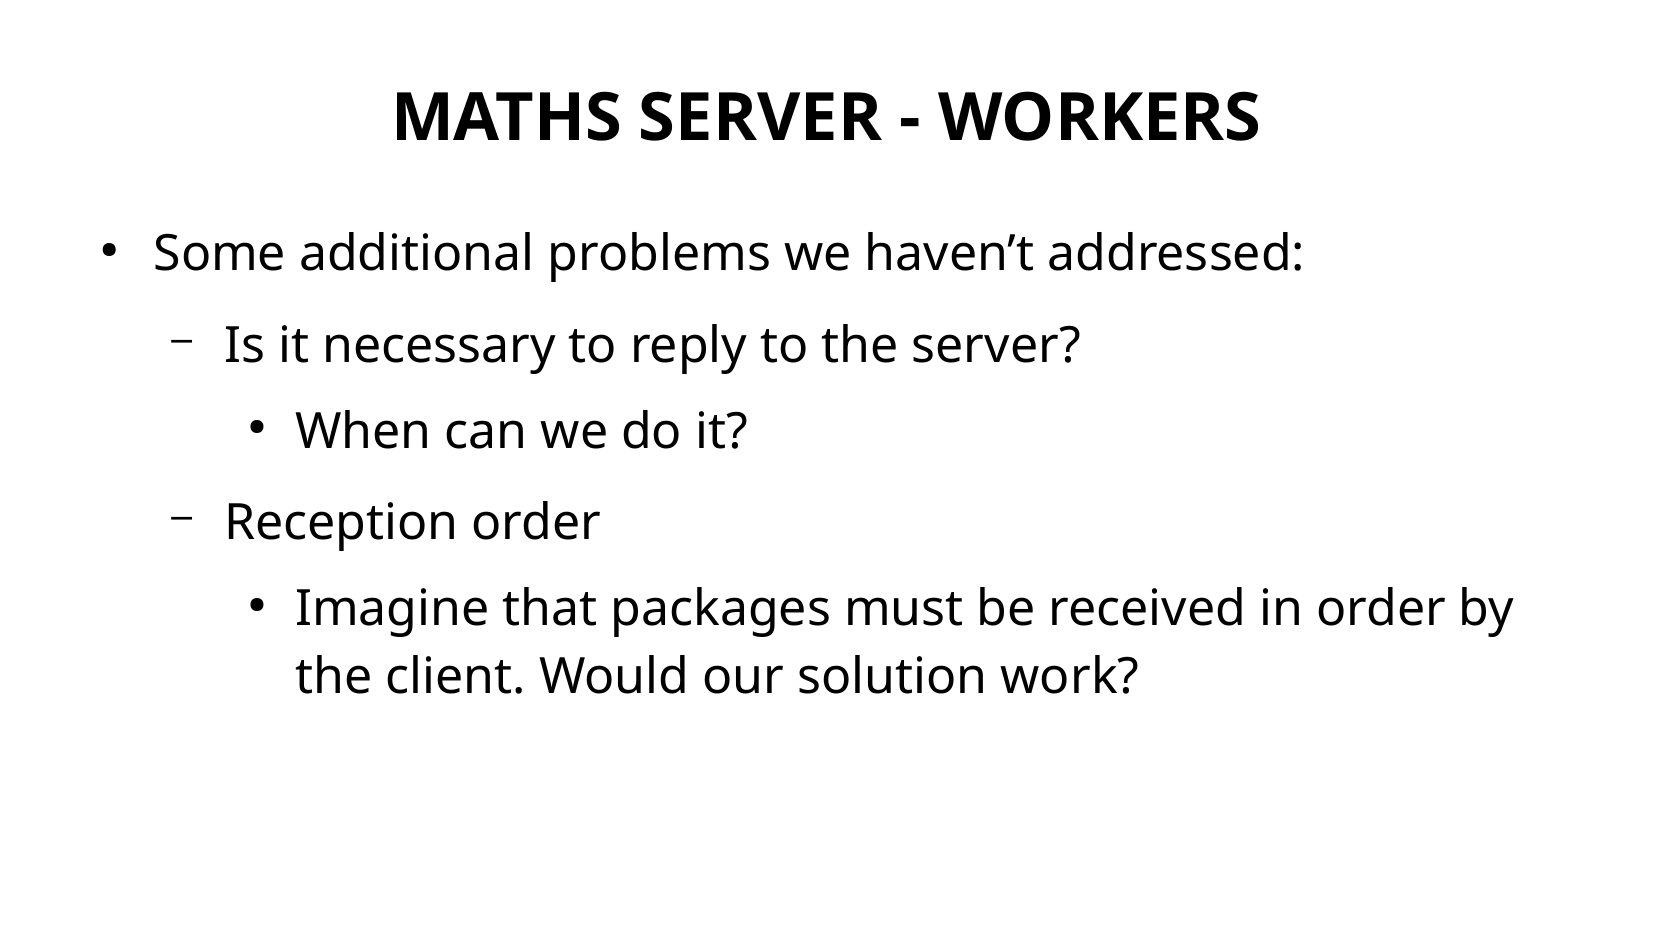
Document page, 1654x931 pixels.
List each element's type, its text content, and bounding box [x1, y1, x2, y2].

list Some additional problems we haven’t addressed: Is it necessary to reply to the server? When can we do it? Reception order Imagine that packages must be received in order by the client. Would our solution work? [82, 217, 1571, 757]
title MATHS SERVER - WORKERS [82, 36, 1571, 193]
